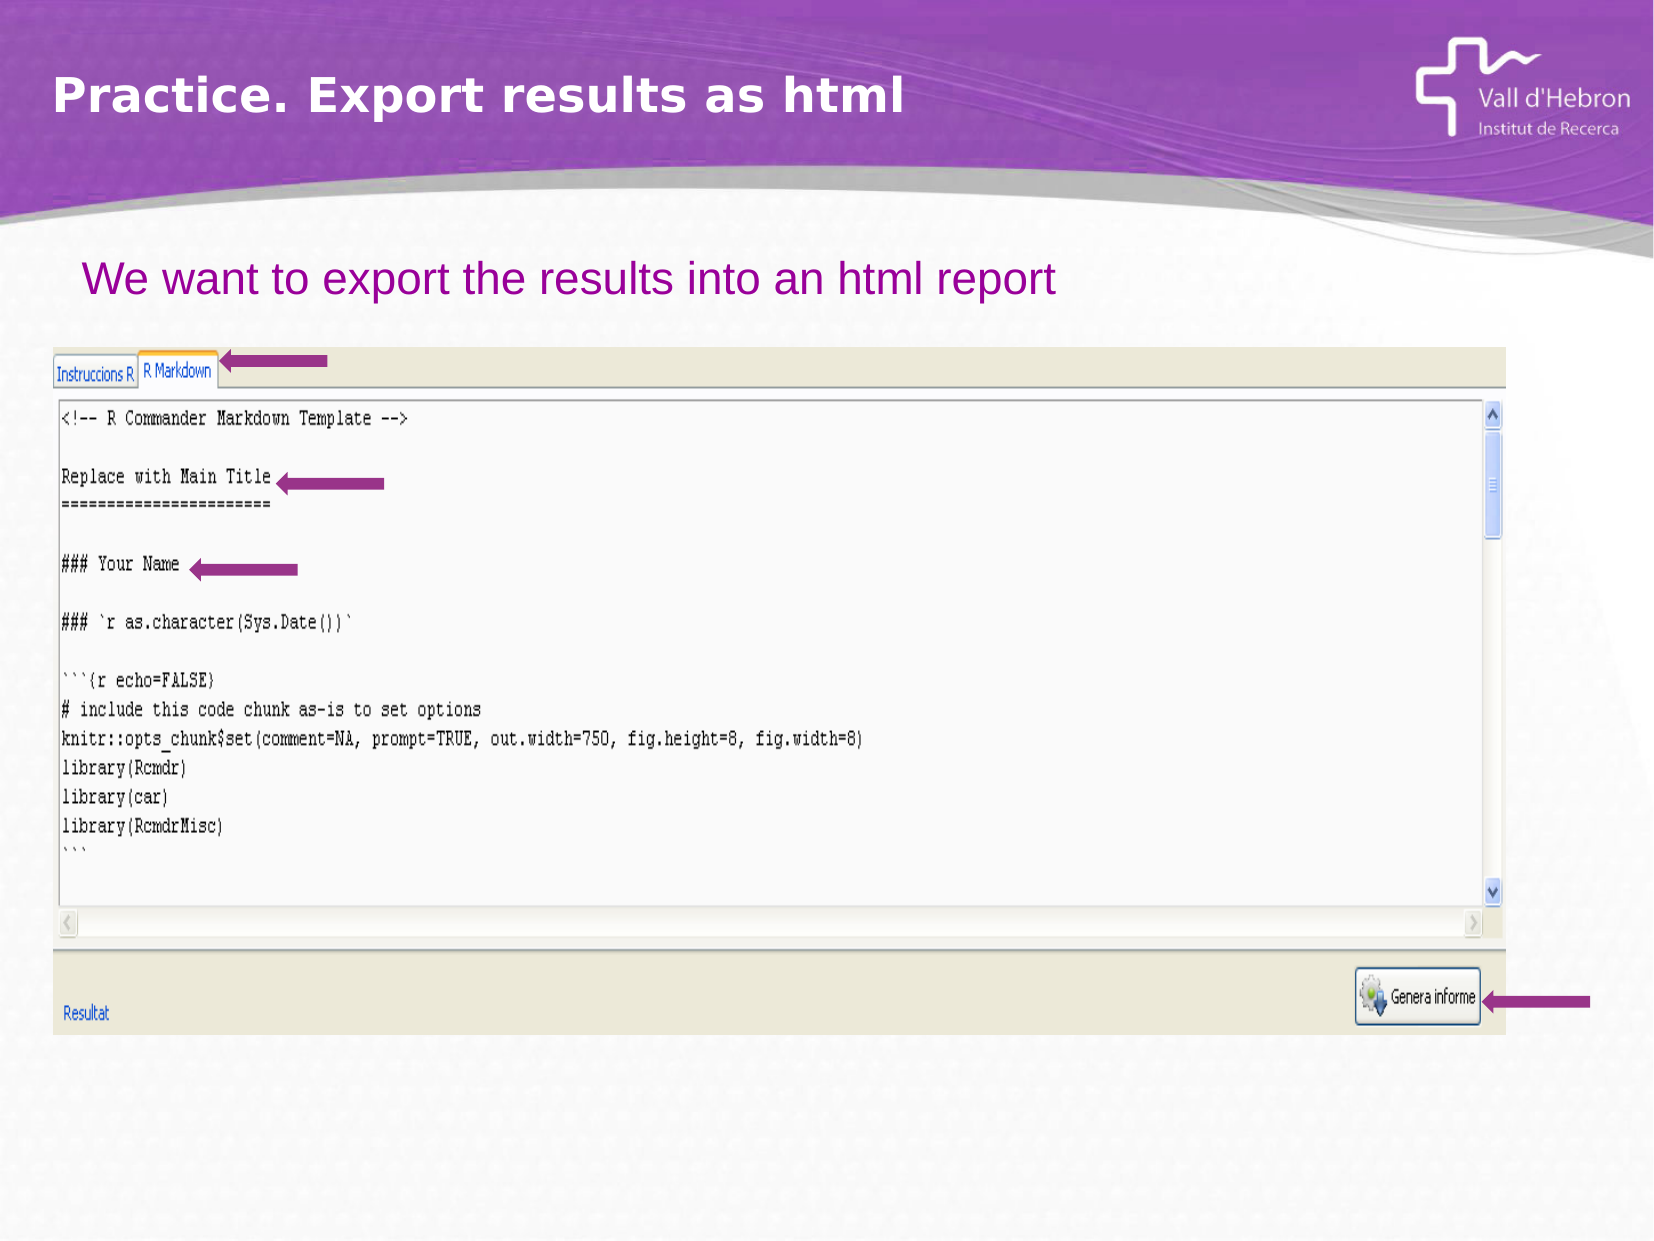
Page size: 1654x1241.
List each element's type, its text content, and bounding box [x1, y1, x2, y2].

text_box [275, 471, 385, 496]
picture [0, 0, 1654, 1241]
text_box [219, 349, 328, 373]
text_box [189, 557, 298, 582]
text_box We want to export the results into an html report [66, 241, 1497, 312]
text_box Practice. Export results as html [51, 67, 908, 134]
text_box [1481, 989, 1591, 1014]
